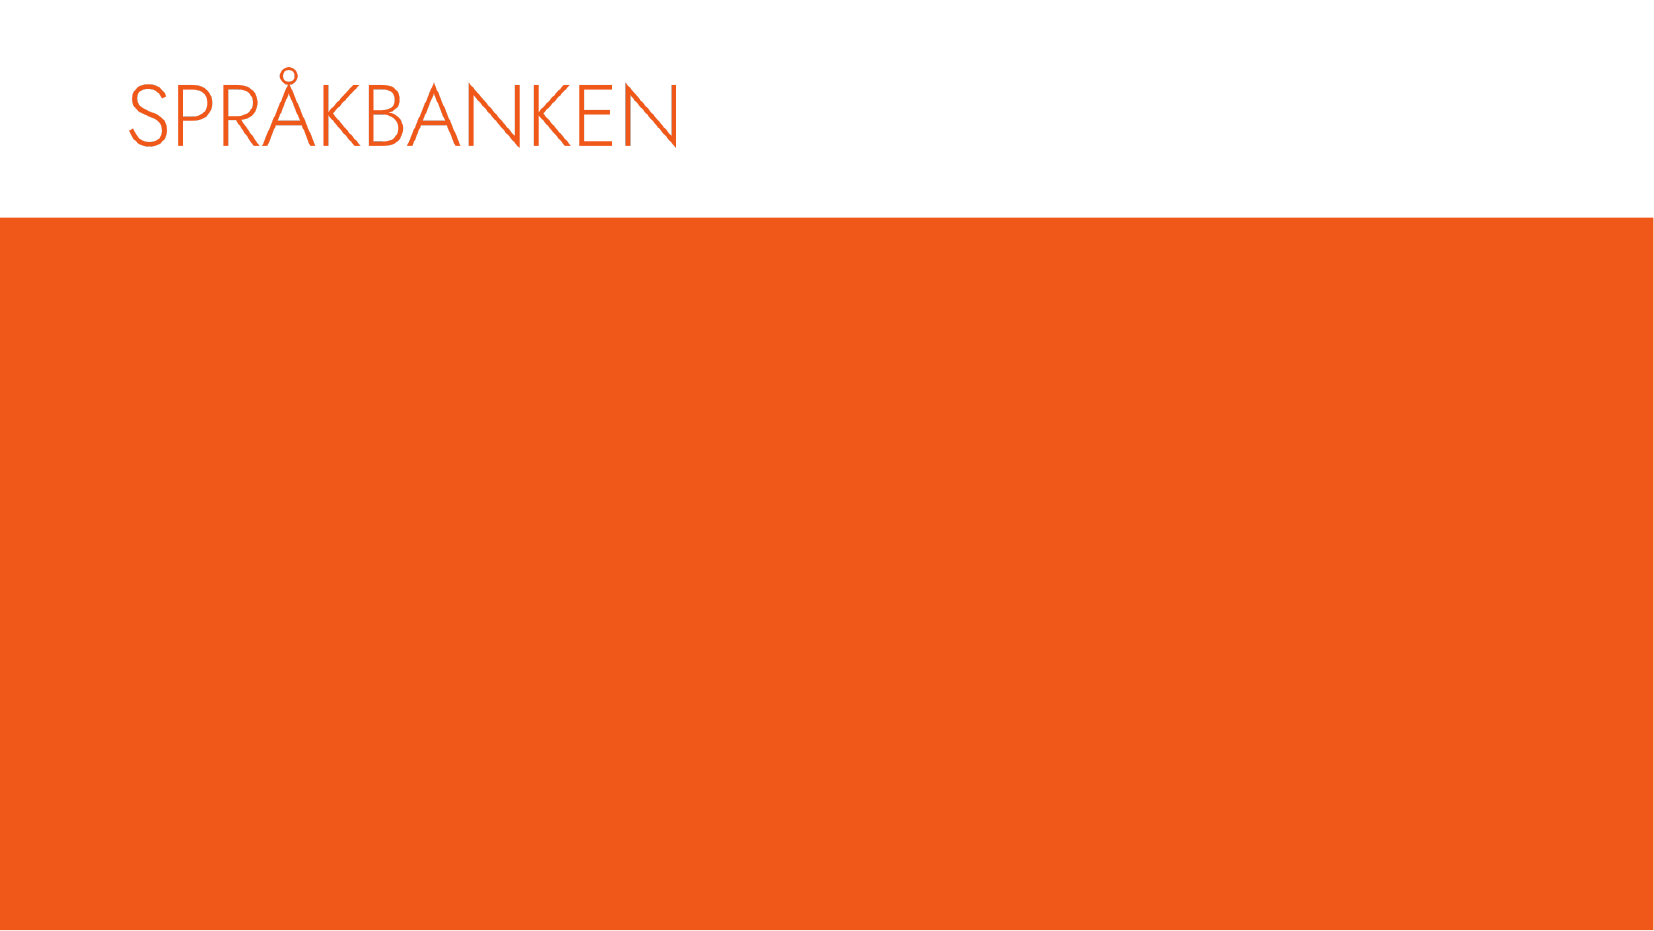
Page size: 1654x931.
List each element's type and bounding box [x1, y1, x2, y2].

picture [129, 67, 676, 148]
